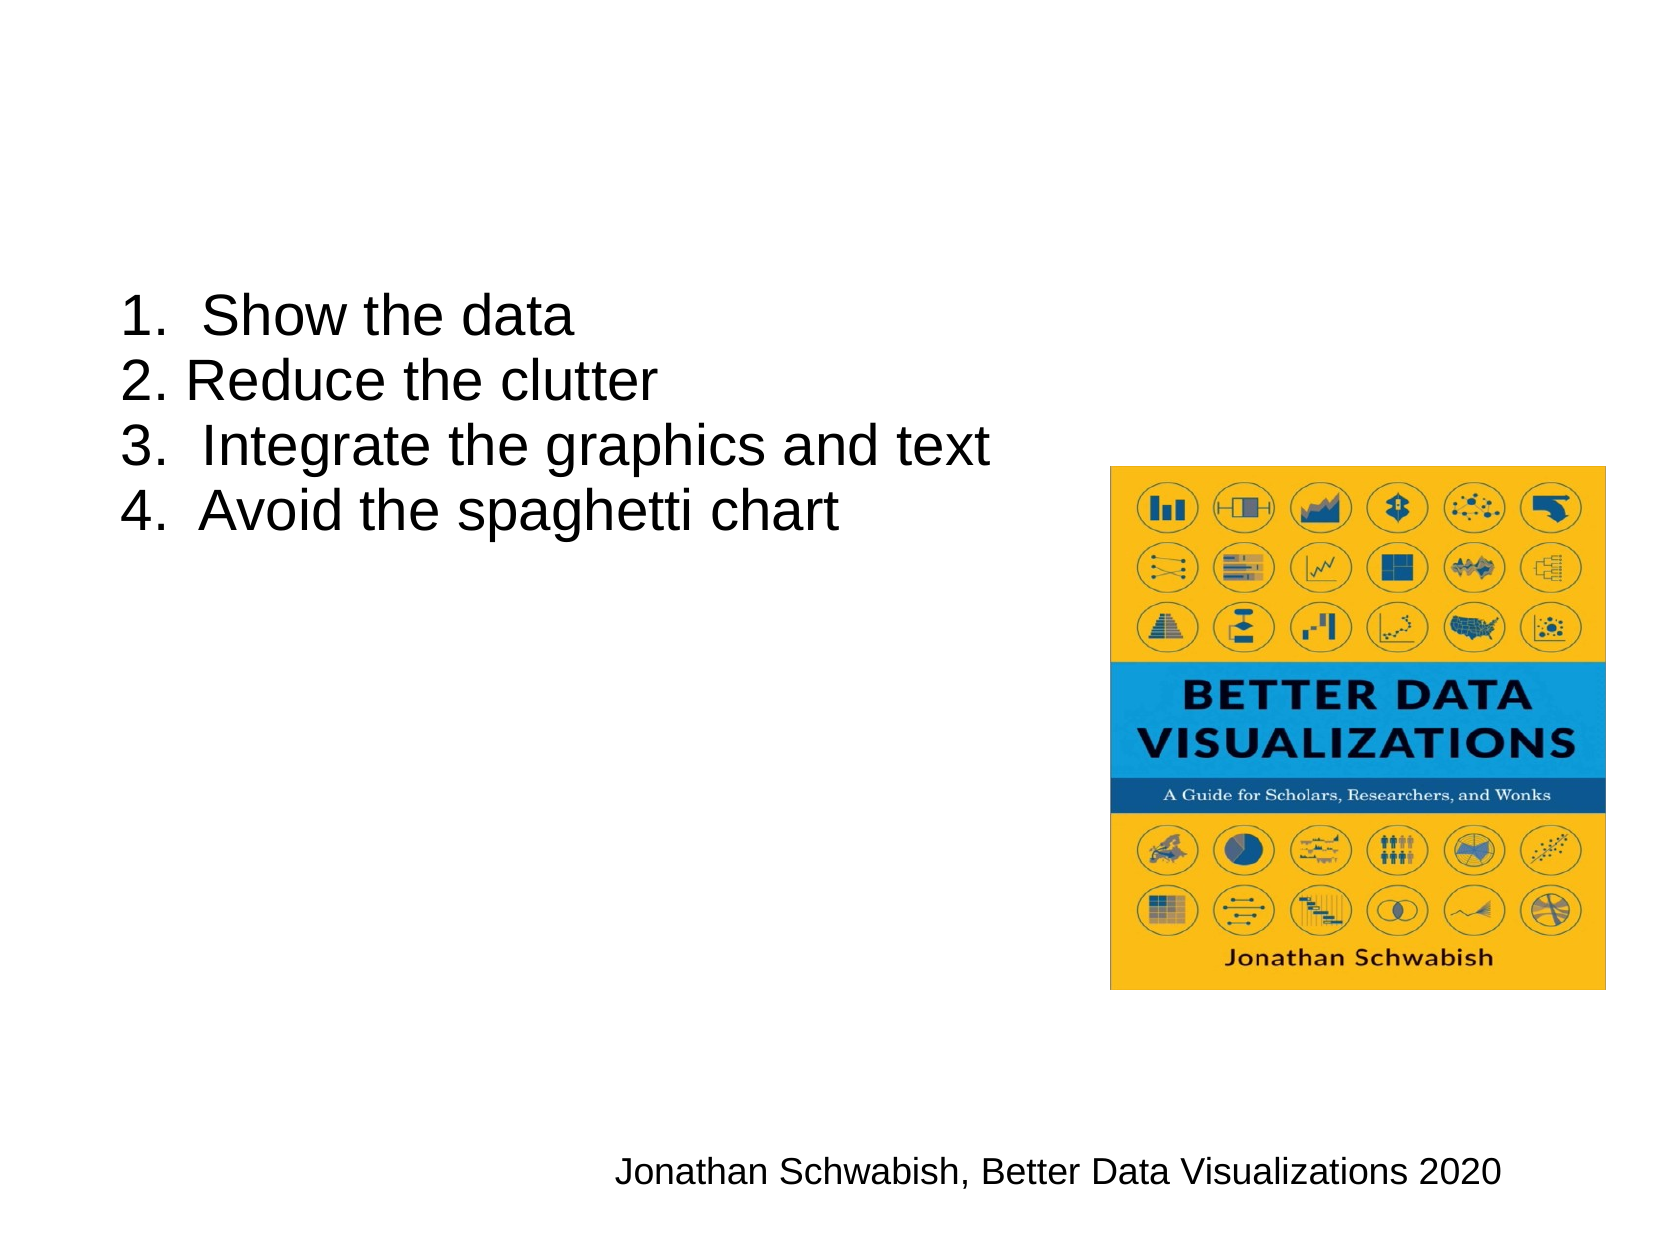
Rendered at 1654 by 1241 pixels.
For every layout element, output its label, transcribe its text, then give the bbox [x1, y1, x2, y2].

picture [1110, 466, 1606, 991]
text_box Jonathan Schwabish, Better Data Visualizations 2020 [600, 1143, 1520, 1201]
text_box 1. Show the data 2. Reduce the clutter 3. Integrate the graphics and text 4. Avoid the spaghetti chart [106, 275, 1006, 616]
